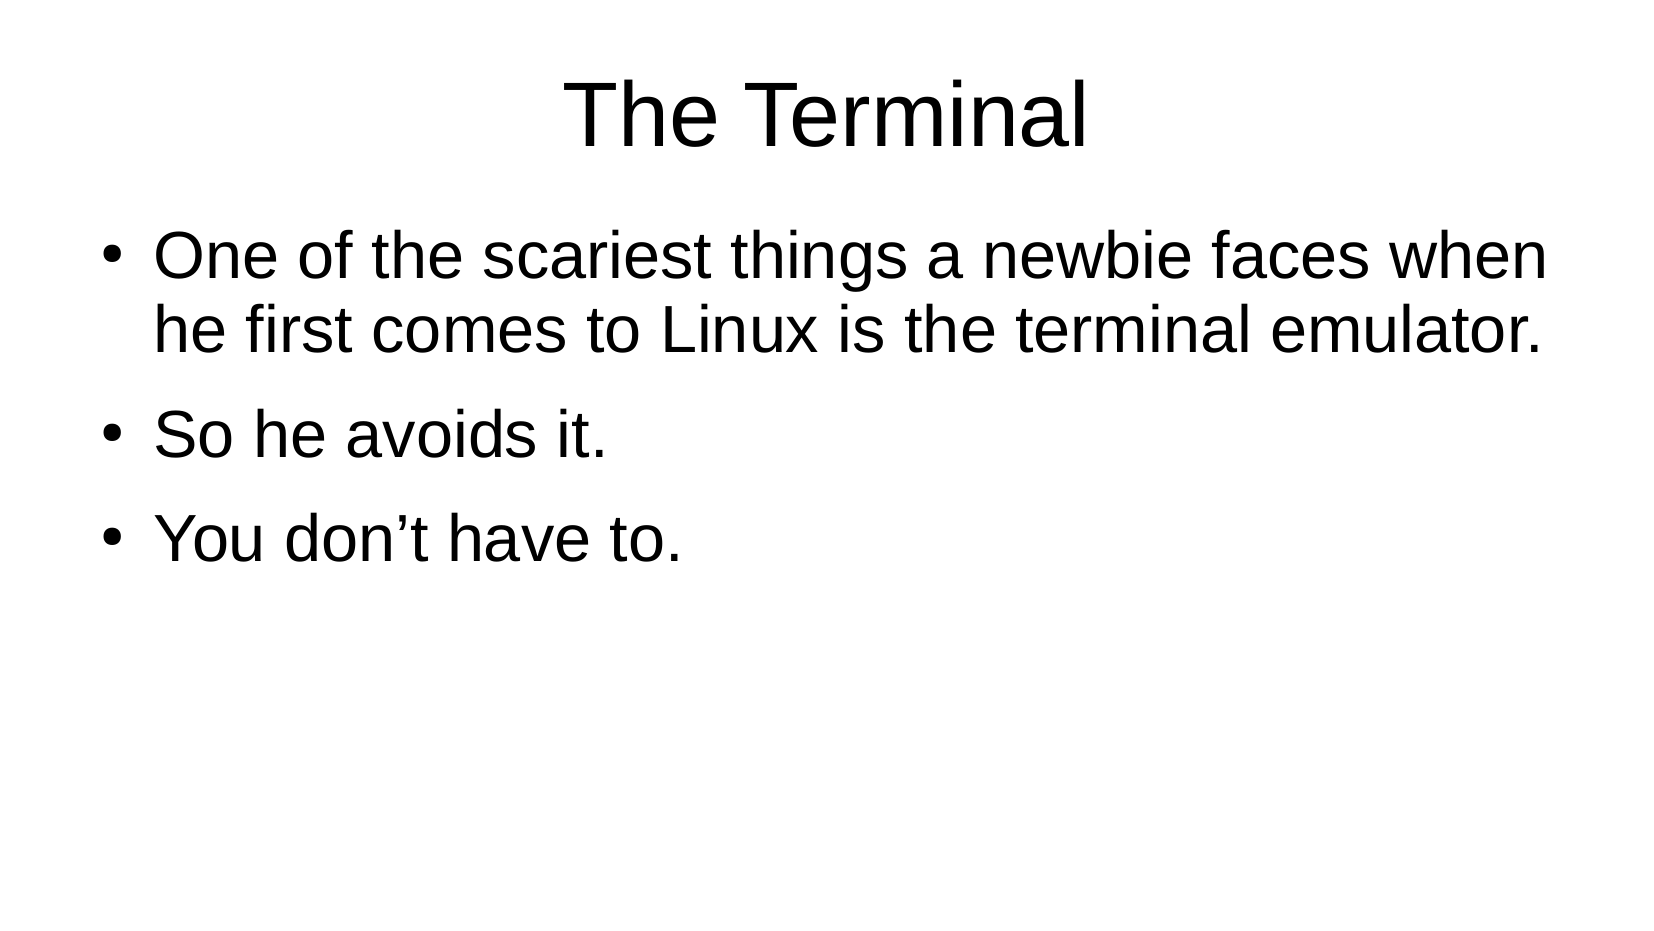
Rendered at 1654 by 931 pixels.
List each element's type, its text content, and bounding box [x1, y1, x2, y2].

title The Terminal [82, 37, 1571, 193]
list One of the scariest things a newbie faces when he first comes to Linux is the terminal emulator. So he avoids it. You don’t have to. [82, 217, 1571, 758]
